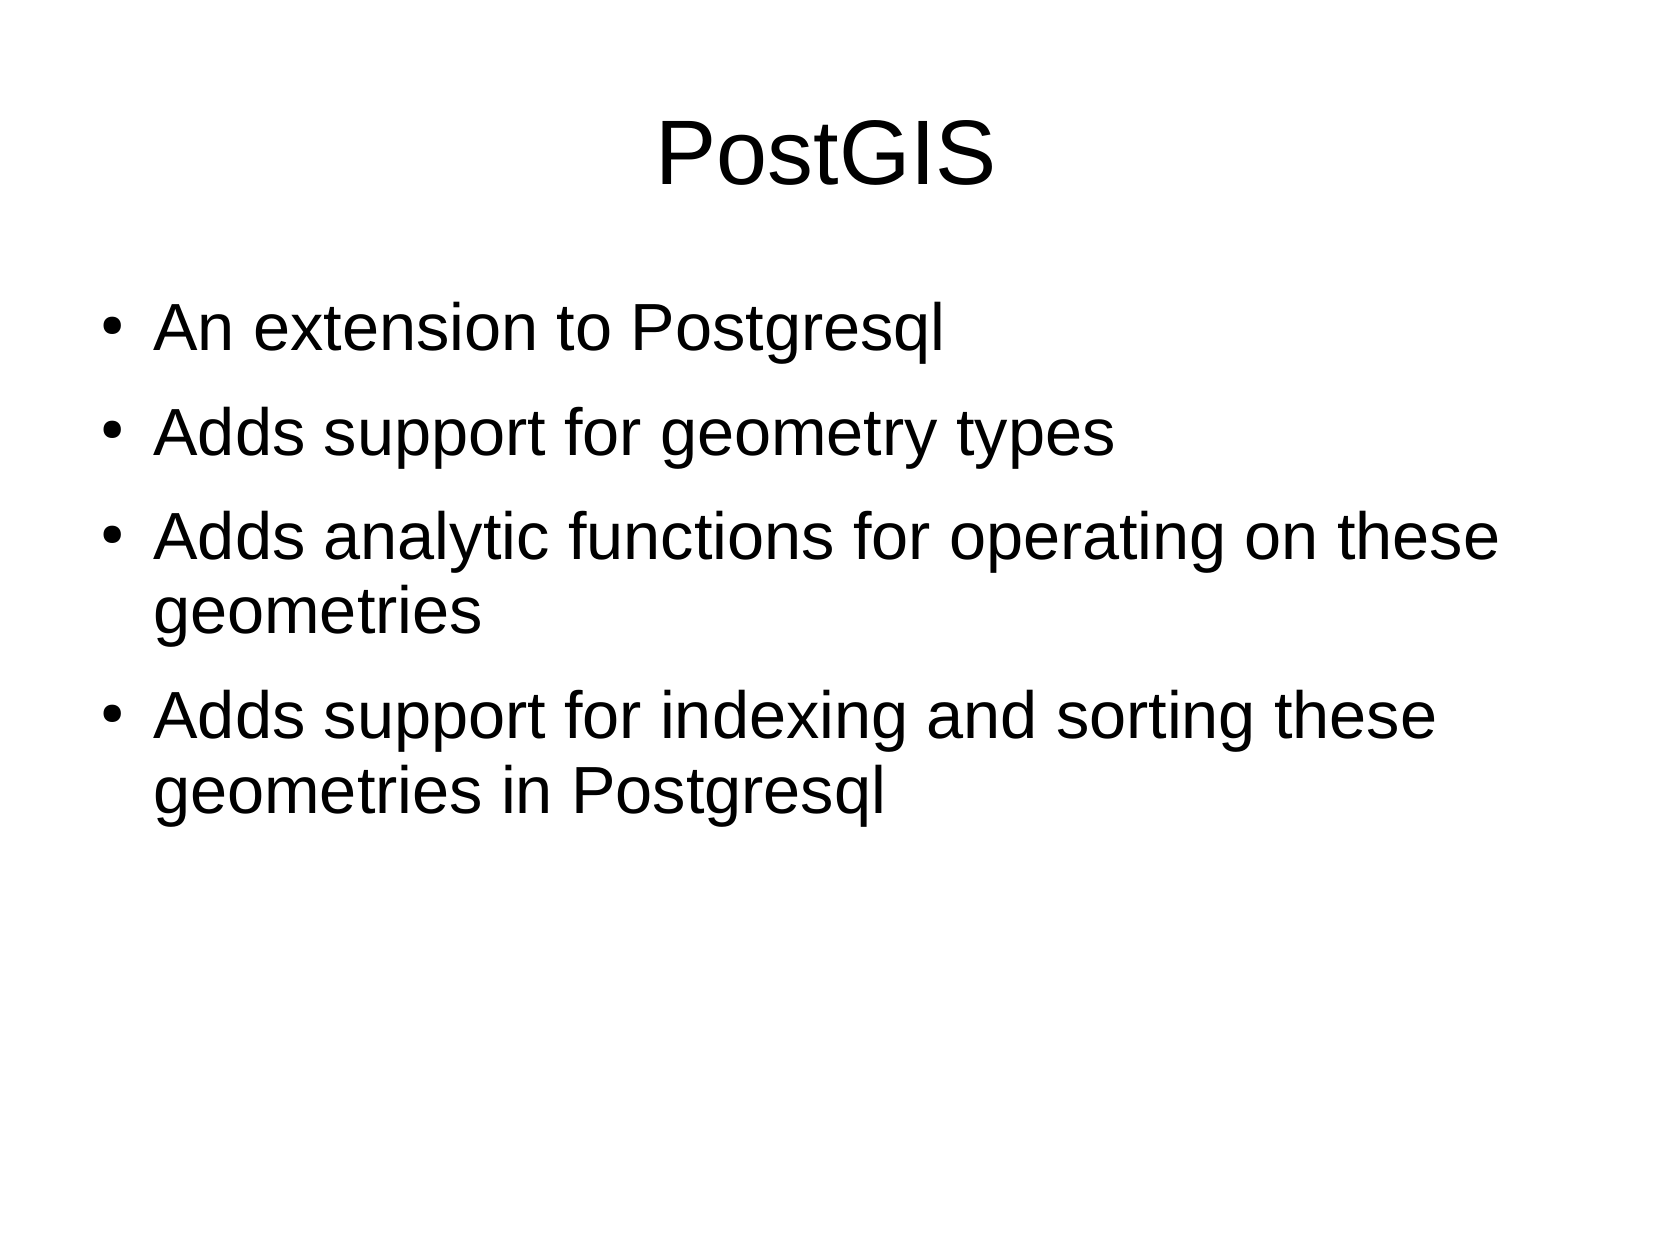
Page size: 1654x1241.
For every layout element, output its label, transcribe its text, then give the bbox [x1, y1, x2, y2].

title PostGIS [82, 49, 1571, 257]
list An extension to Postgresql Adds support for geometry types Adds analytic functions for operating on these geometries Adds support for indexing and sorting these geometries in Postgresql [82, 290, 1538, 1010]
